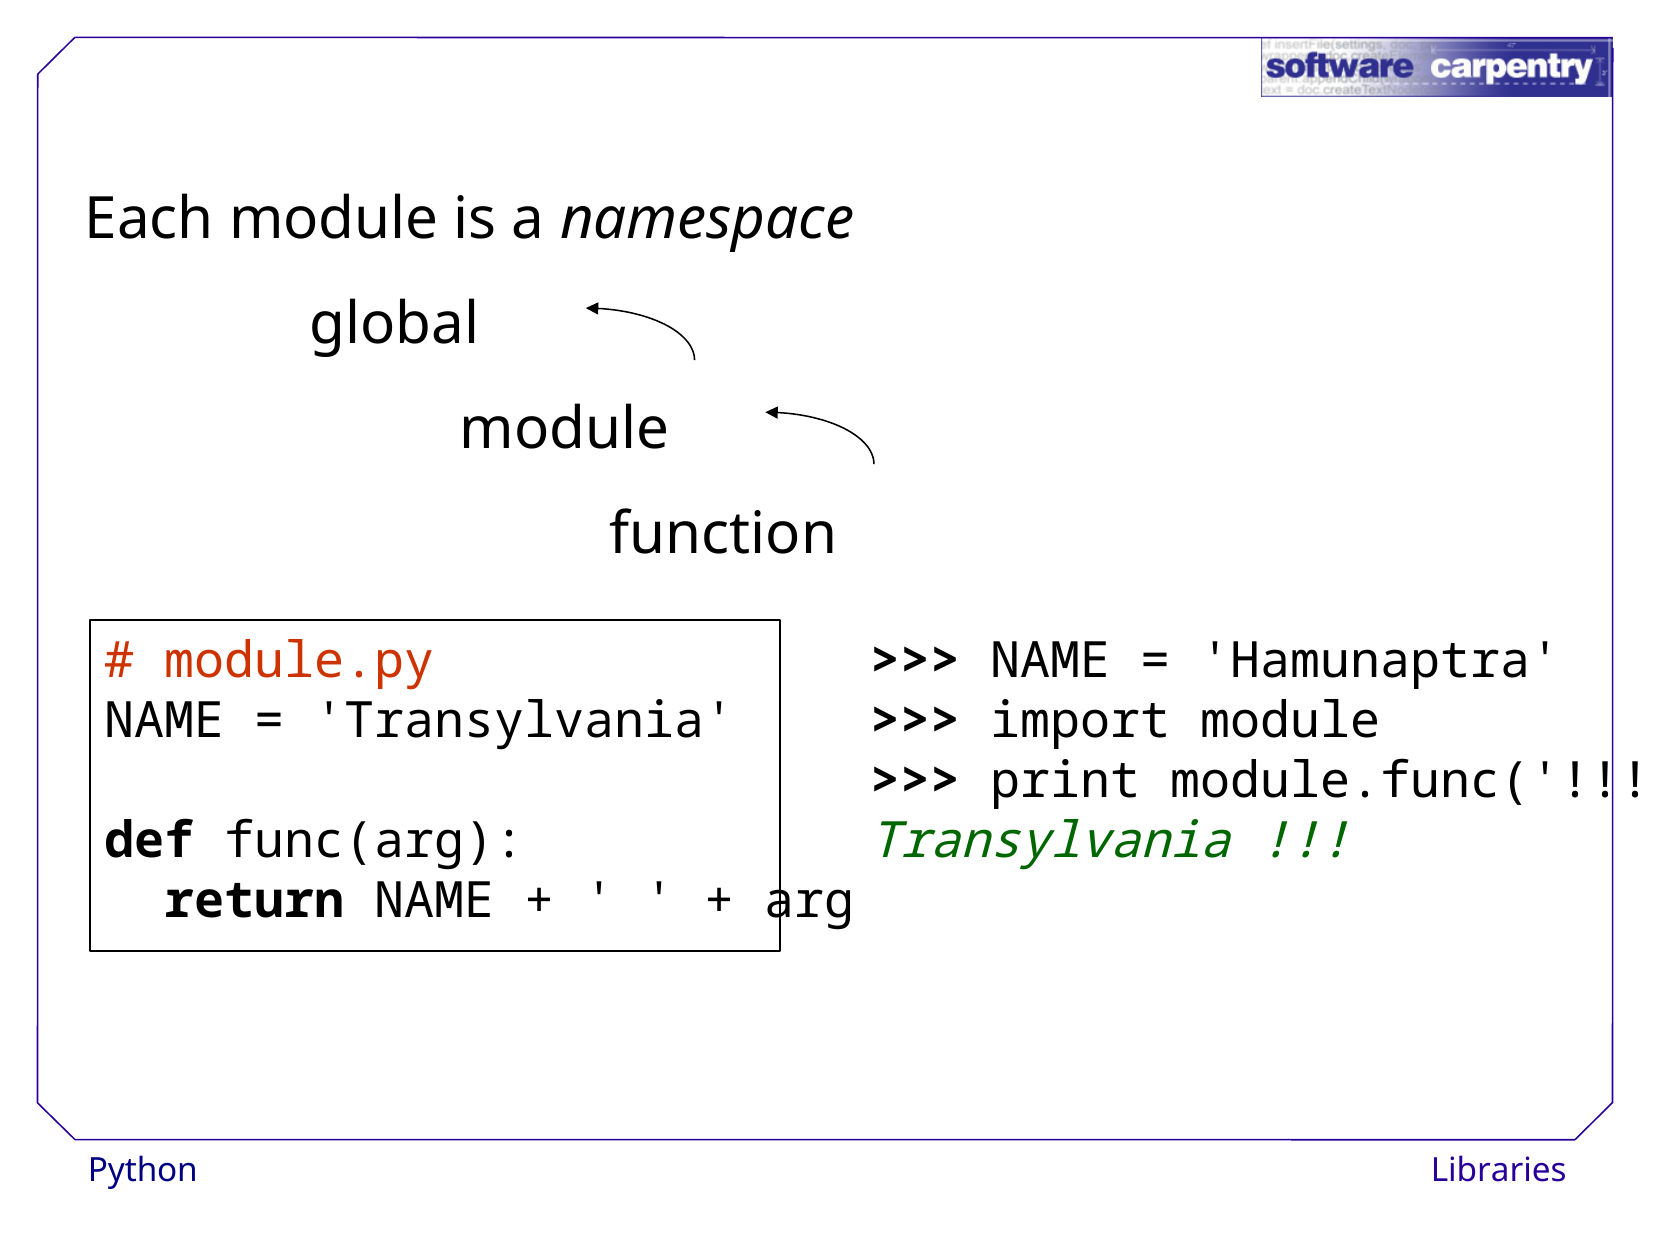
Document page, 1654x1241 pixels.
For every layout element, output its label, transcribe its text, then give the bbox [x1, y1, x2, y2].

text_box Each module is a namespace global module function [70, 137, 1020, 574]
text_box # module.py NAME = 'Transylvania' def func(arg): return NAME + ' ' + arg [89, 620, 780, 951]
picture [1261, 39, 1613, 97]
text_box >>> NAME = 'Hamunaptra' >>> import module >>> print module.func('!!!') Transylvania !!! [855, 620, 1583, 951]
